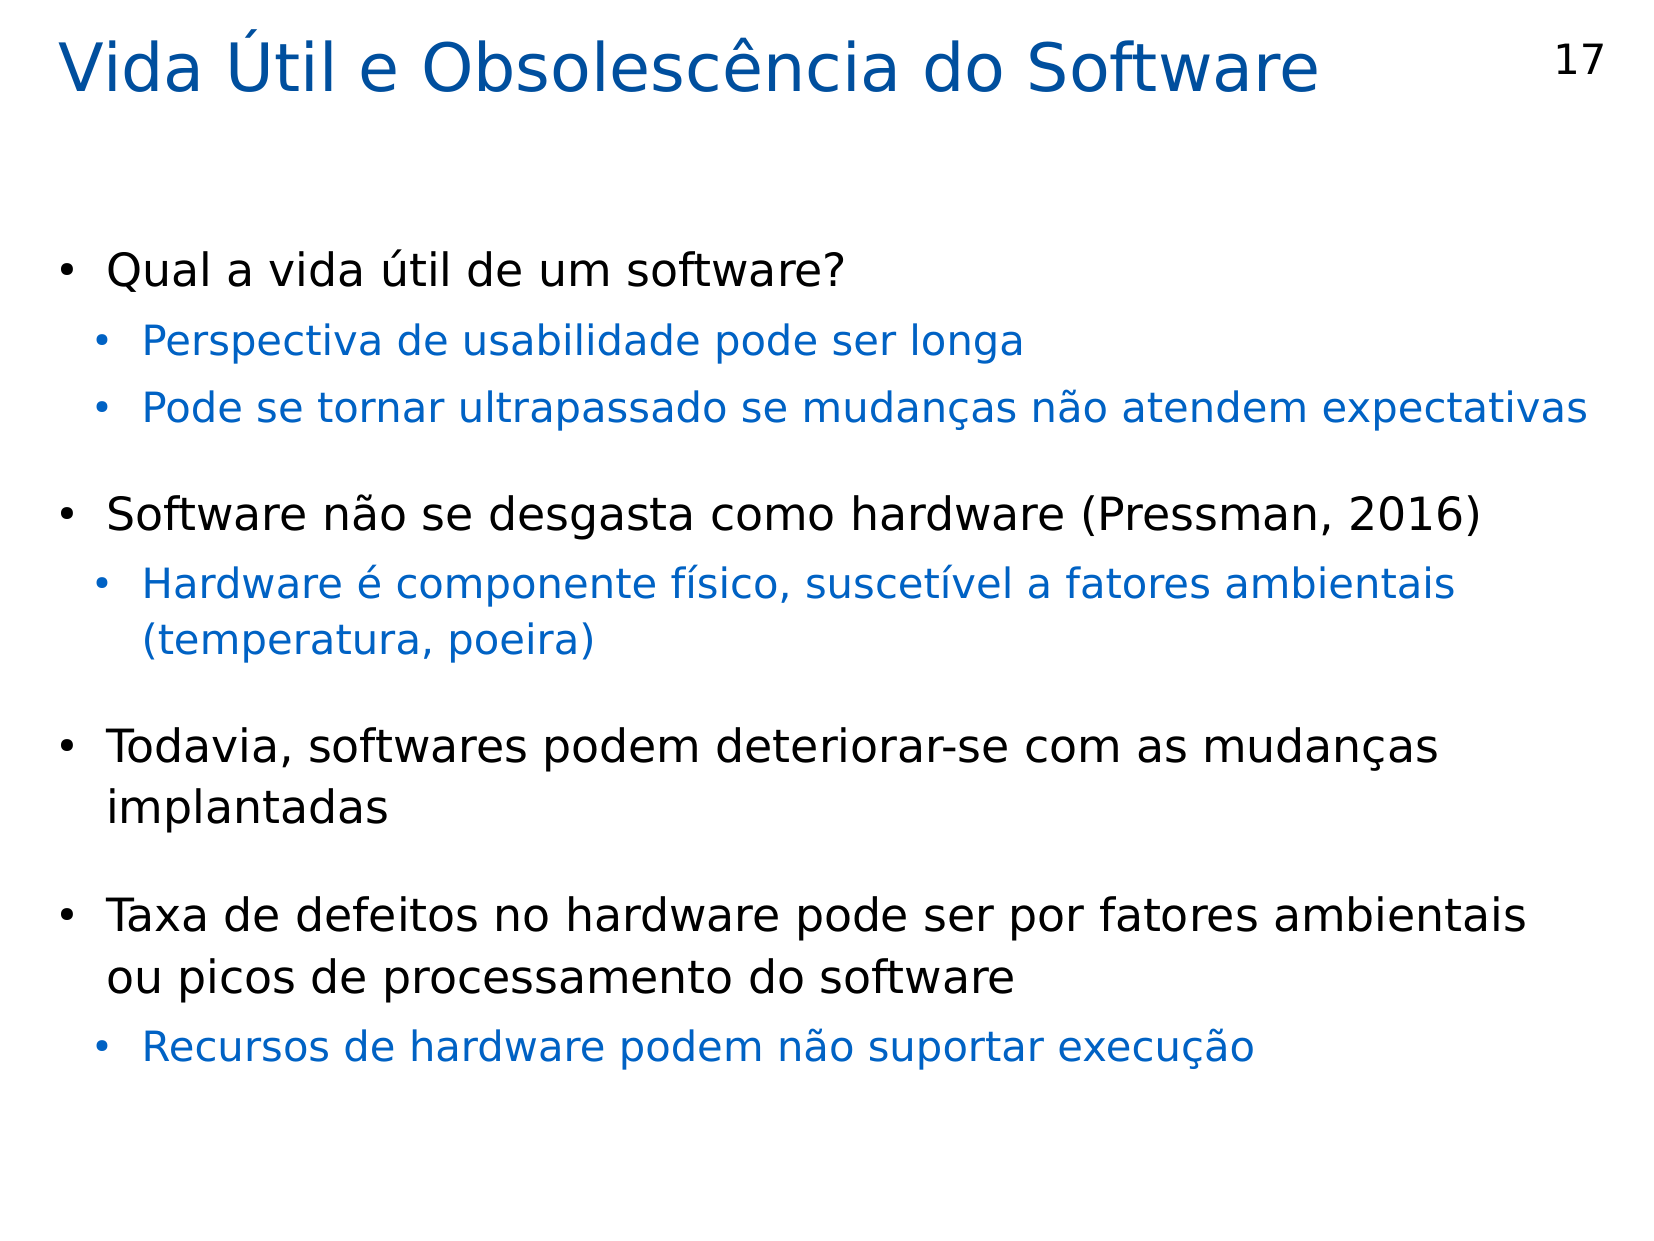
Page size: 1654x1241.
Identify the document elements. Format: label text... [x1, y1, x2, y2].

list Qual a vida útil de um software? Perspectiva de usabilidade pode ser longa Pode se tornar ultrapassado se mudanças não atendem expectativas Software não se desgasta como hardware (Pressman, 2016) Hardware é componente físico, suscetível a fatores ambientais (temperatura, poeira) Todavia, softwares podem deteriorar-se com as mudanças implantadas Taxa de defeitos no hardware pode ser por fatores ambientais ou picos de processamento do software Recursos de hardware podem não suportar execução [59, 236, 1595, 1211]
title Vida Útil e Obsolescência do Software [59, 29, 1506, 148]
